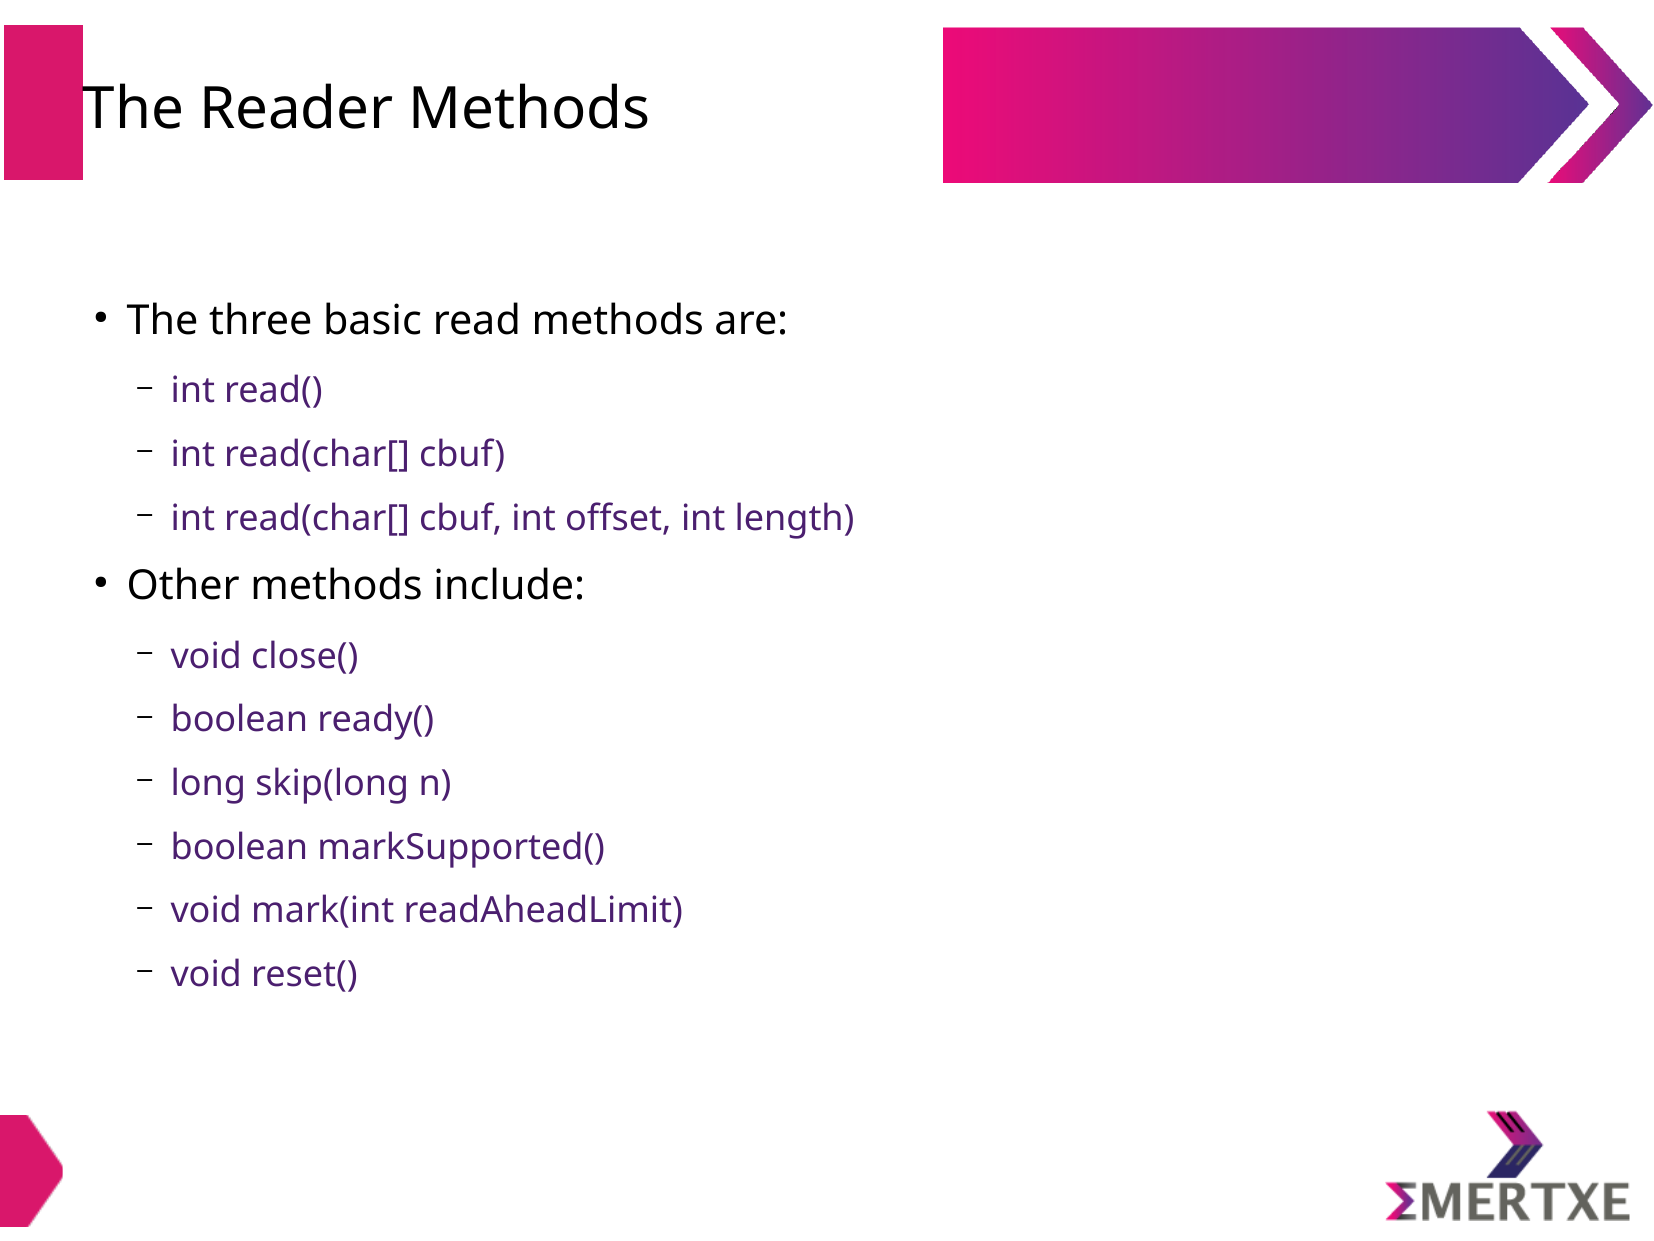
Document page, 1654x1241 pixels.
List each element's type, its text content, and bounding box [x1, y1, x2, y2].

picture [1385, 1107, 1631, 1221]
picture [1571, 27, 1653, 183]
list The three basic read methods are: int read() int read(char[] cbuf) int read(char[] cbuf, int offset, int length) Other methods include: void close() boolean ready() long skip(long n) boolean markSupported() void mark(int readAheadLimit) void reset() [82, 290, 1571, 1010]
title The Reader Methods [82, 2, 1571, 210]
